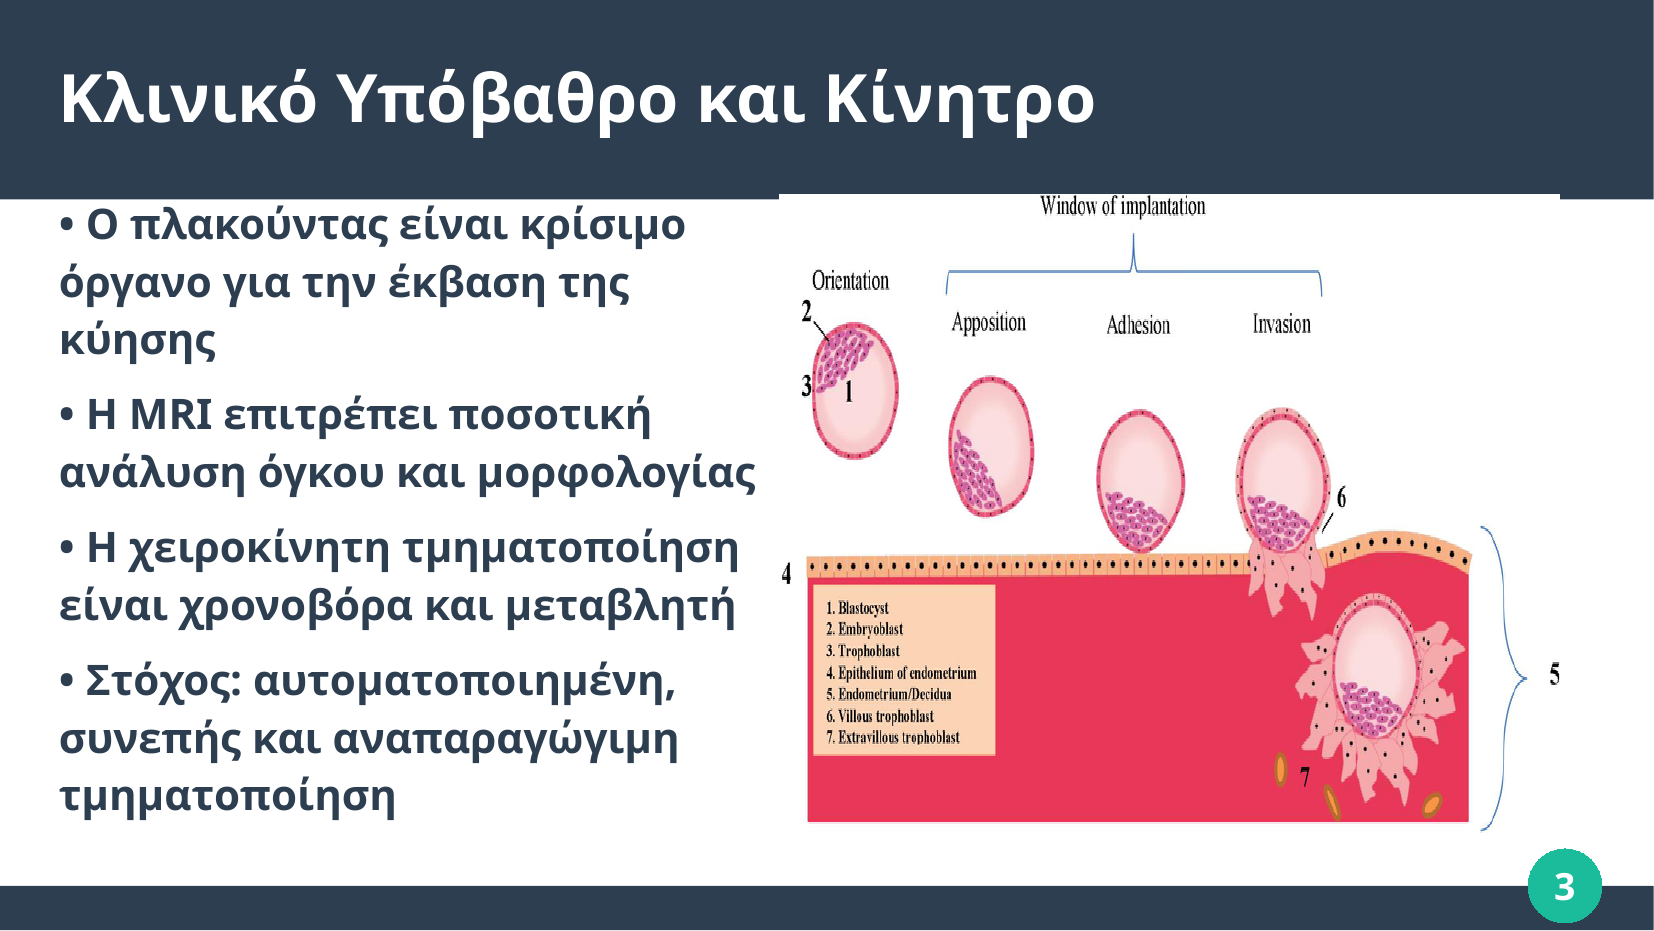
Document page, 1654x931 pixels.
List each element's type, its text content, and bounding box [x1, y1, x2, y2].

title Κλινικό Υπόβαθρο και Κίνητρο [59, 37, 1595, 156]
picture [779, 194, 1560, 833]
list • Ο πλακούντας είναι κρίσιμο όργανο για την έκβαση της κύησης • Η MRI επιτρέπει ποσοτική ανάλυση όγκου και μορφολογίας • Η χειροκίνητη τμηματοποίηση είναι χρονοβόρα και μεταβλητή • Στόχος: αυτοματοποιημένη, συνεπής και αναπαραγώγιμη τμηματοποίηση [59, 194, 756, 833]
